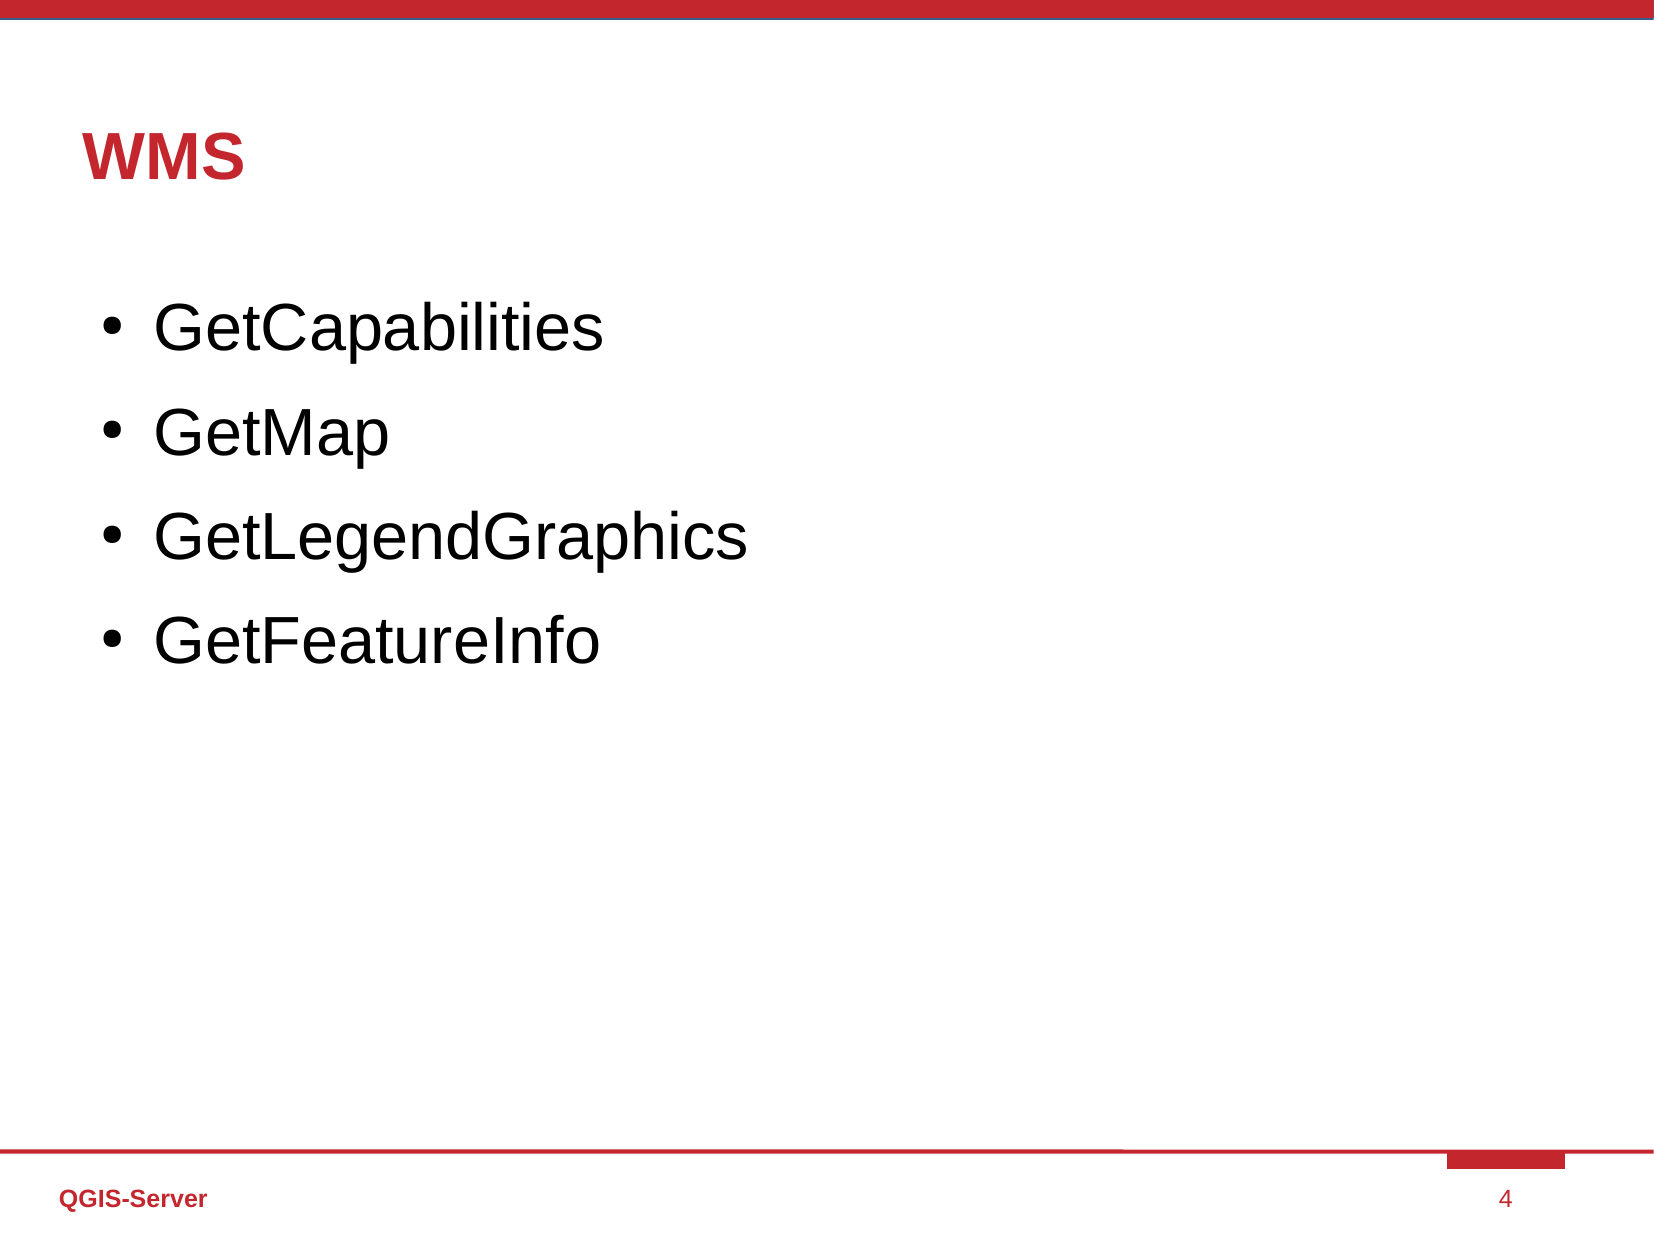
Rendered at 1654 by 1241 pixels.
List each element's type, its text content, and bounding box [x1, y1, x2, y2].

text_box <number> [1446, 1182, 1565, 1223]
text_box QGIS-Server [59, 1182, 1241, 1223]
title WMS [82, 49, 1571, 257]
list GetCapabilities GetMap GetLegendGraphics GetFeatureInfo [82, 290, 1571, 1109]
